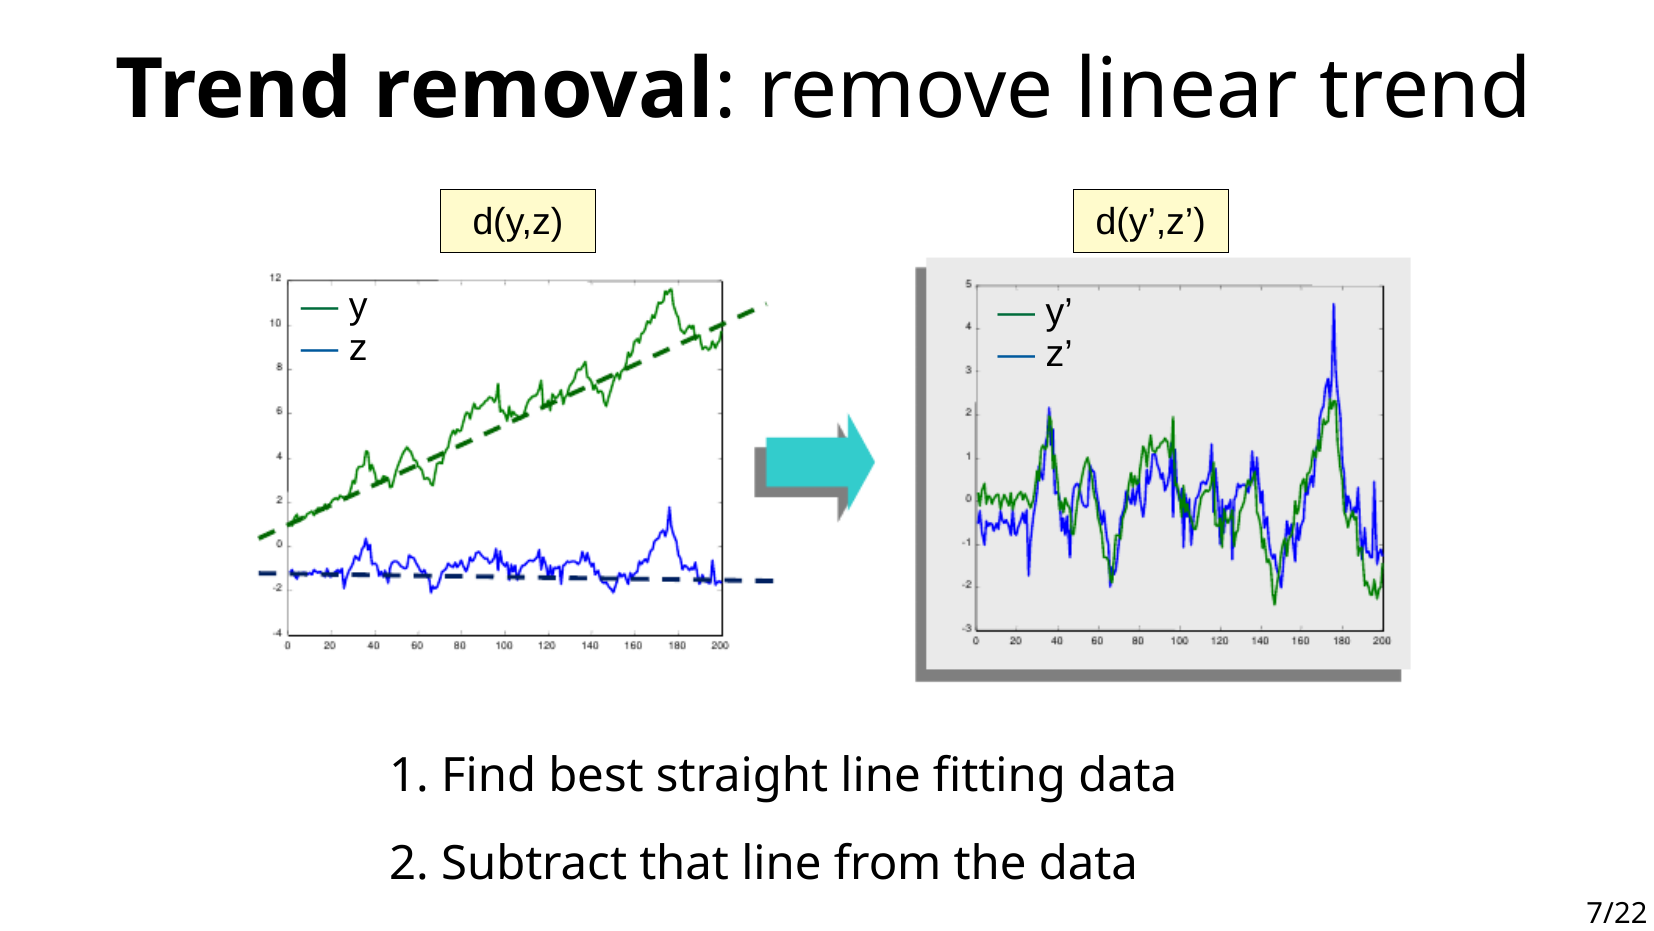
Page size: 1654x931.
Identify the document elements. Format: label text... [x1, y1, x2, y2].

text_box — y — z [286, 276, 386, 376]
title Trend removal: remove linear trend [0, 19, 1650, 151]
list 1. Find best straight line fitting data 2. Subtract that line from the data [389, 740, 1378, 894]
text_box d(y,z) [440, 189, 596, 253]
text_box d(y’,z’) [1073, 189, 1229, 253]
text_box — y’ — z’ [982, 282, 1099, 424]
picture [242, 247, 1425, 690]
